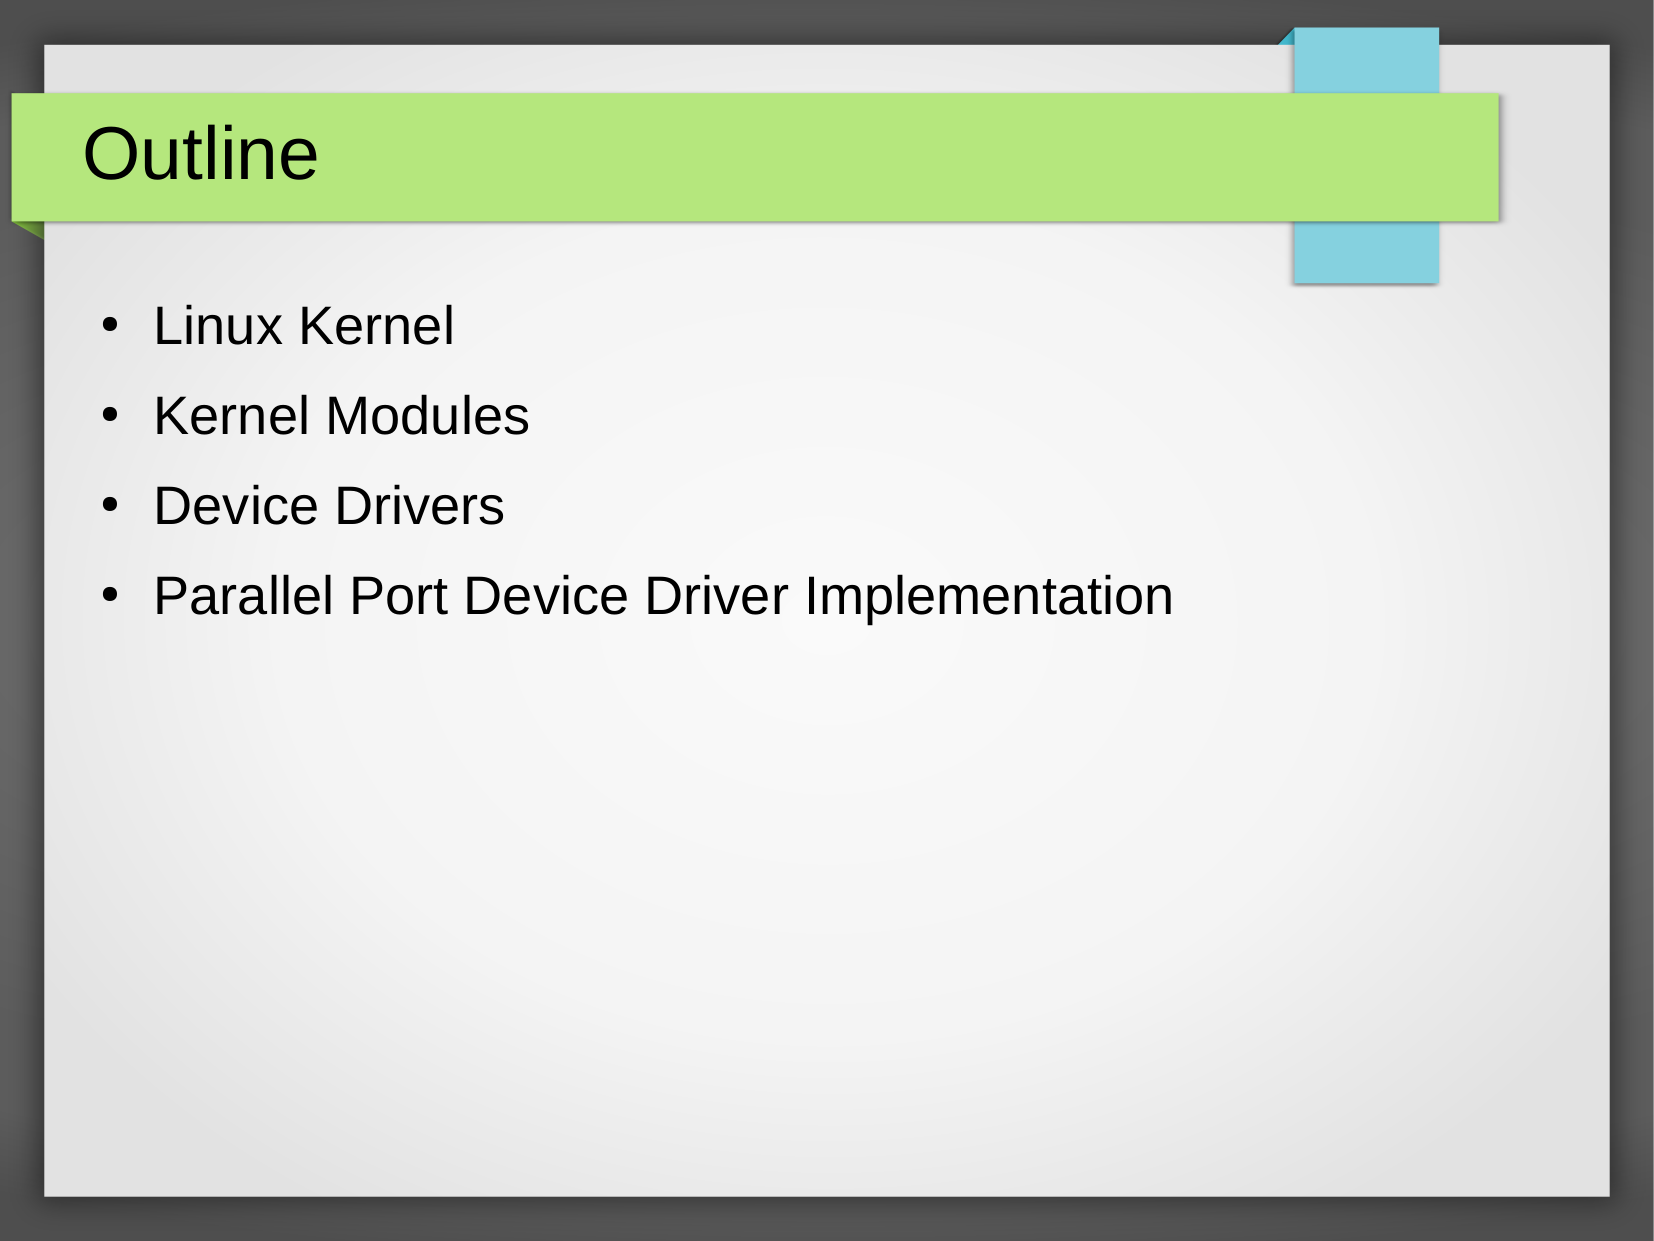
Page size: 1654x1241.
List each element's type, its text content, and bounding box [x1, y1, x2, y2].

title Outline [82, 94, 1264, 213]
picture [0, 0, 1654, 1241]
list Linux Kernel Kernel Modules Device Drivers Parallel Port Device Driver Implementation [82, 295, 1571, 1015]
